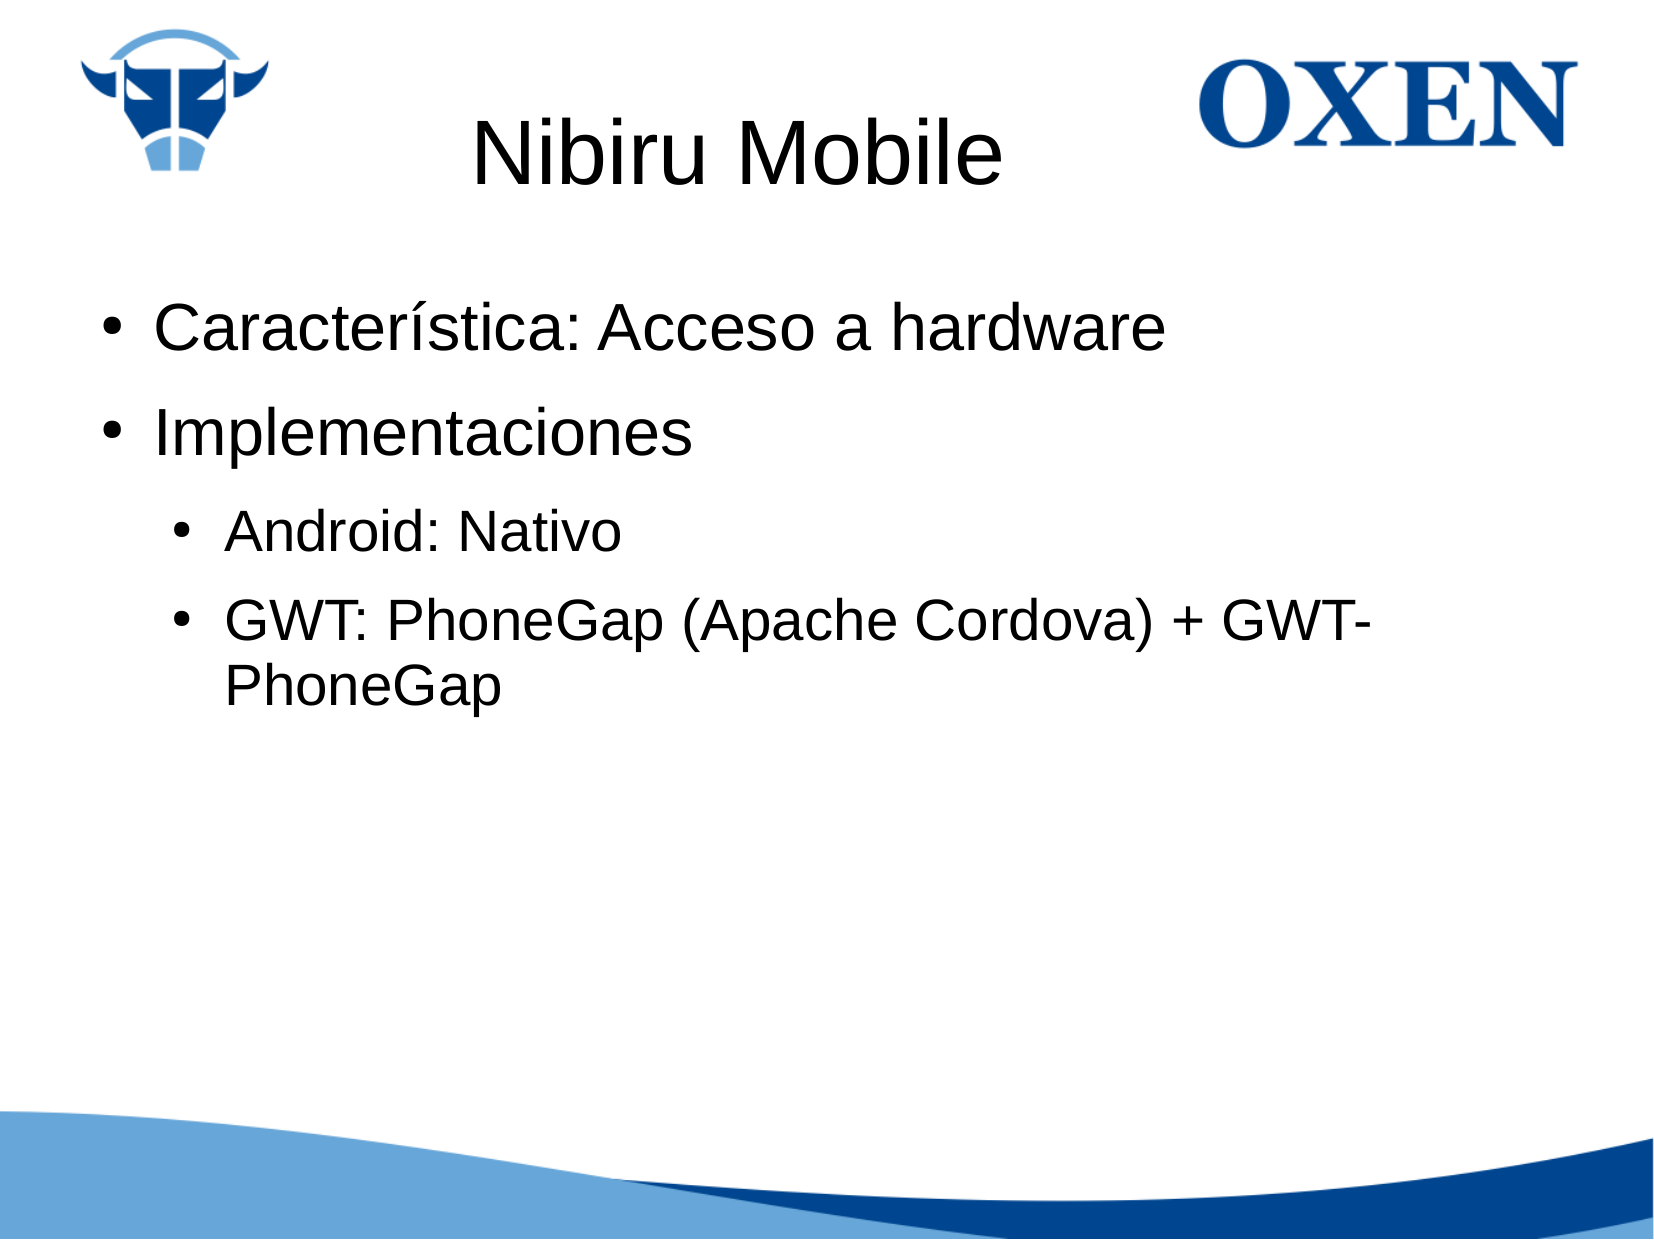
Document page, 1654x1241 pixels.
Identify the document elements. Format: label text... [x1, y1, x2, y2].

title Nibiru Mobile [265, 49, 1211, 257]
picture [5, 11, 1654, 195]
list Característica: Acceso a hardware Implementaciones Android: Nativo GWT: PhoneGap (Apache Cordova) + GWT-PhoneGap [82, 290, 1571, 1010]
picture [0, 1104, 1654, 1239]
